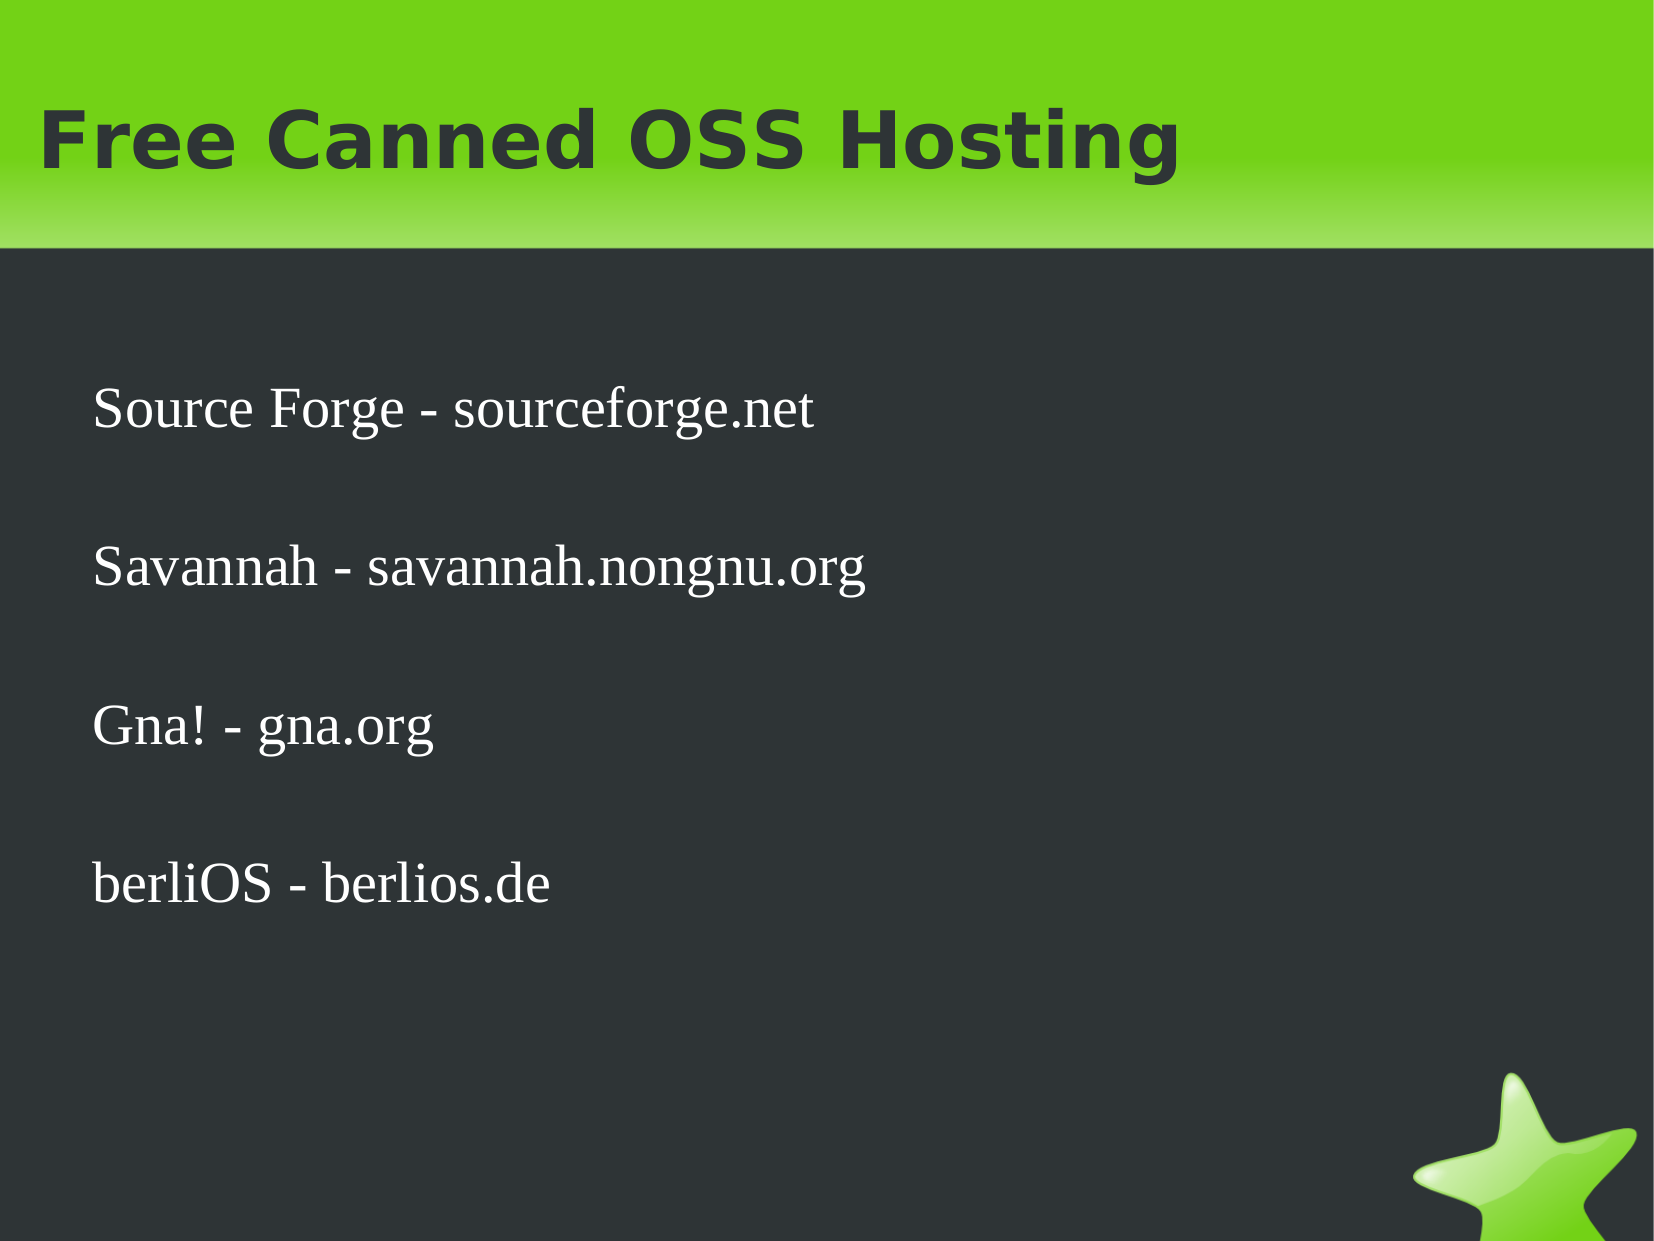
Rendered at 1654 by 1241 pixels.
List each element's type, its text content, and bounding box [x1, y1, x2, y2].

title Free Canned OSS Hosting [37, 37, 1654, 245]
picture [0, 0, 1654, 1241]
list Source Forge - sourceforge.net Savannah - savannah.nongnu.org Gna! - gna.org berliOS - berlios.de [74, 375, 1613, 1201]
